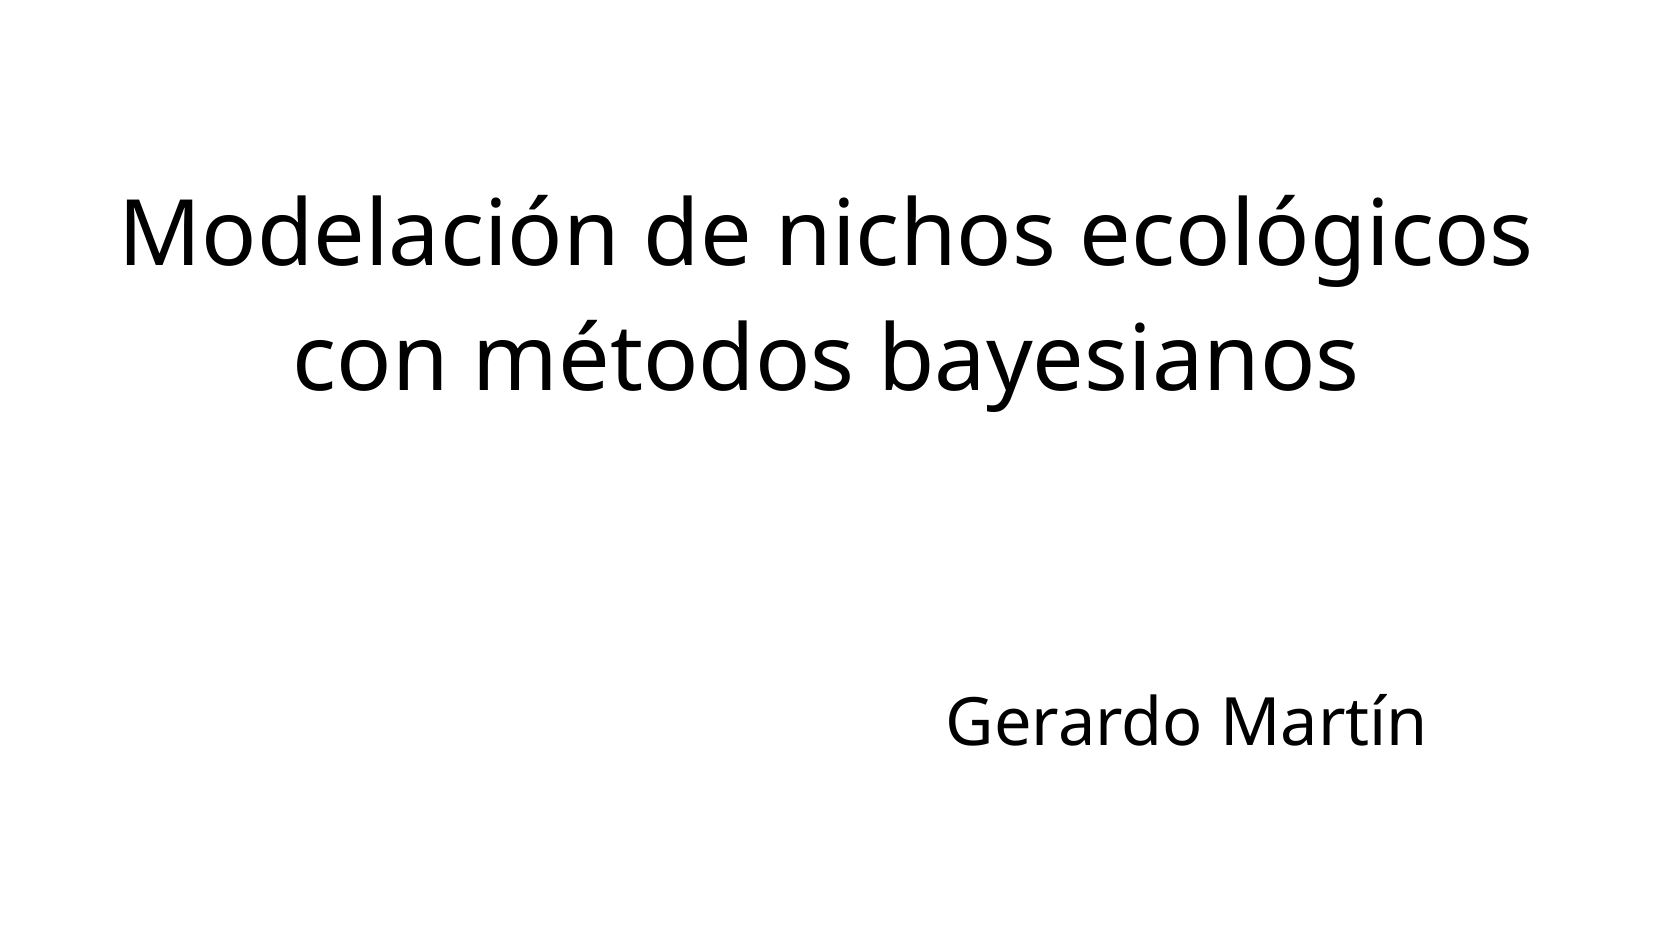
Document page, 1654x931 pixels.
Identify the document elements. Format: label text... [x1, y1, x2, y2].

title Modelación de nichos ecológicos con métodos bayesianos [82, 200, 1571, 385]
subtitle Gerardo Martín [838, 648, 1536, 792]
